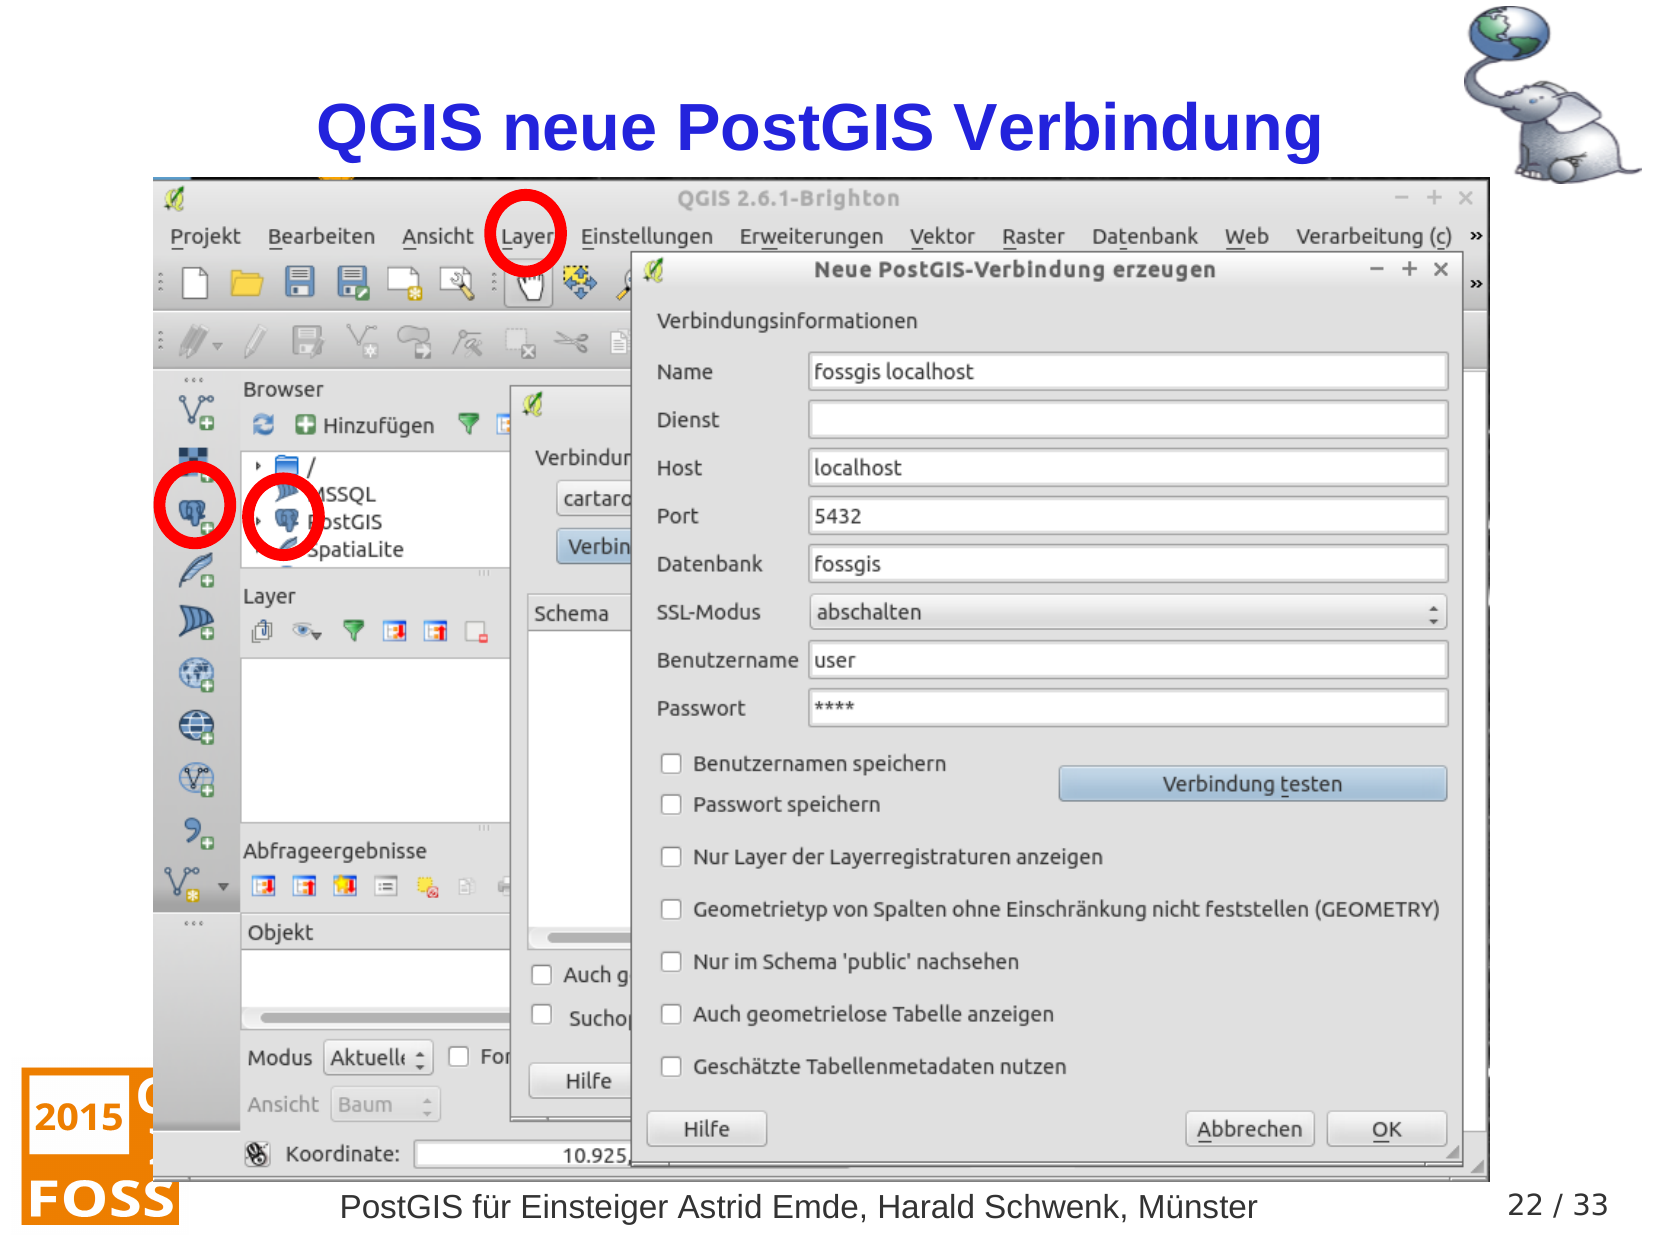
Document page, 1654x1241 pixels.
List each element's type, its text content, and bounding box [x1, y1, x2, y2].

title QGIS neue PostGIS Verbindung [76, 53, 1565, 201]
picture [1464, 6, 1642, 184]
picture [166, 473, 224, 537]
picture [11, 177, 1490, 1235]
